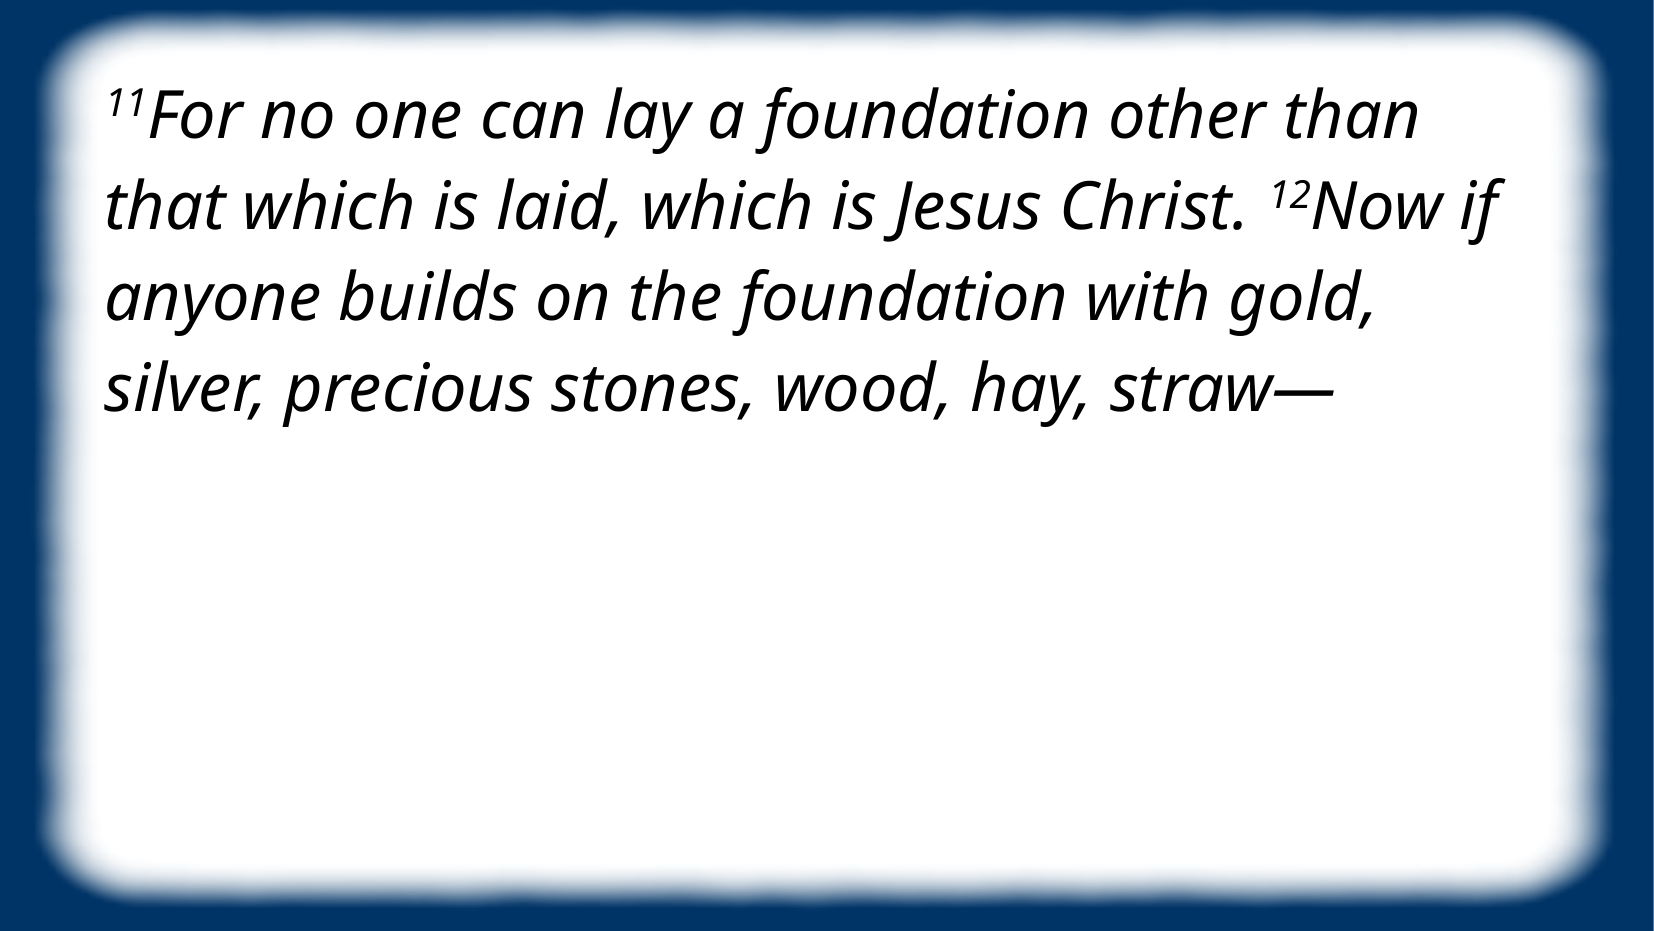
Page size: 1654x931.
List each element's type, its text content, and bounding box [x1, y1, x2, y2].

text_box 11For no one can lay a foundation other than that which is laid, which is Jesus Christ. 12Now if anyone builds on the foundation with gold, silver, precious stones, wood, hay, straw— [90, 60, 1561, 430]
picture [0, 0, 1654, 931]
